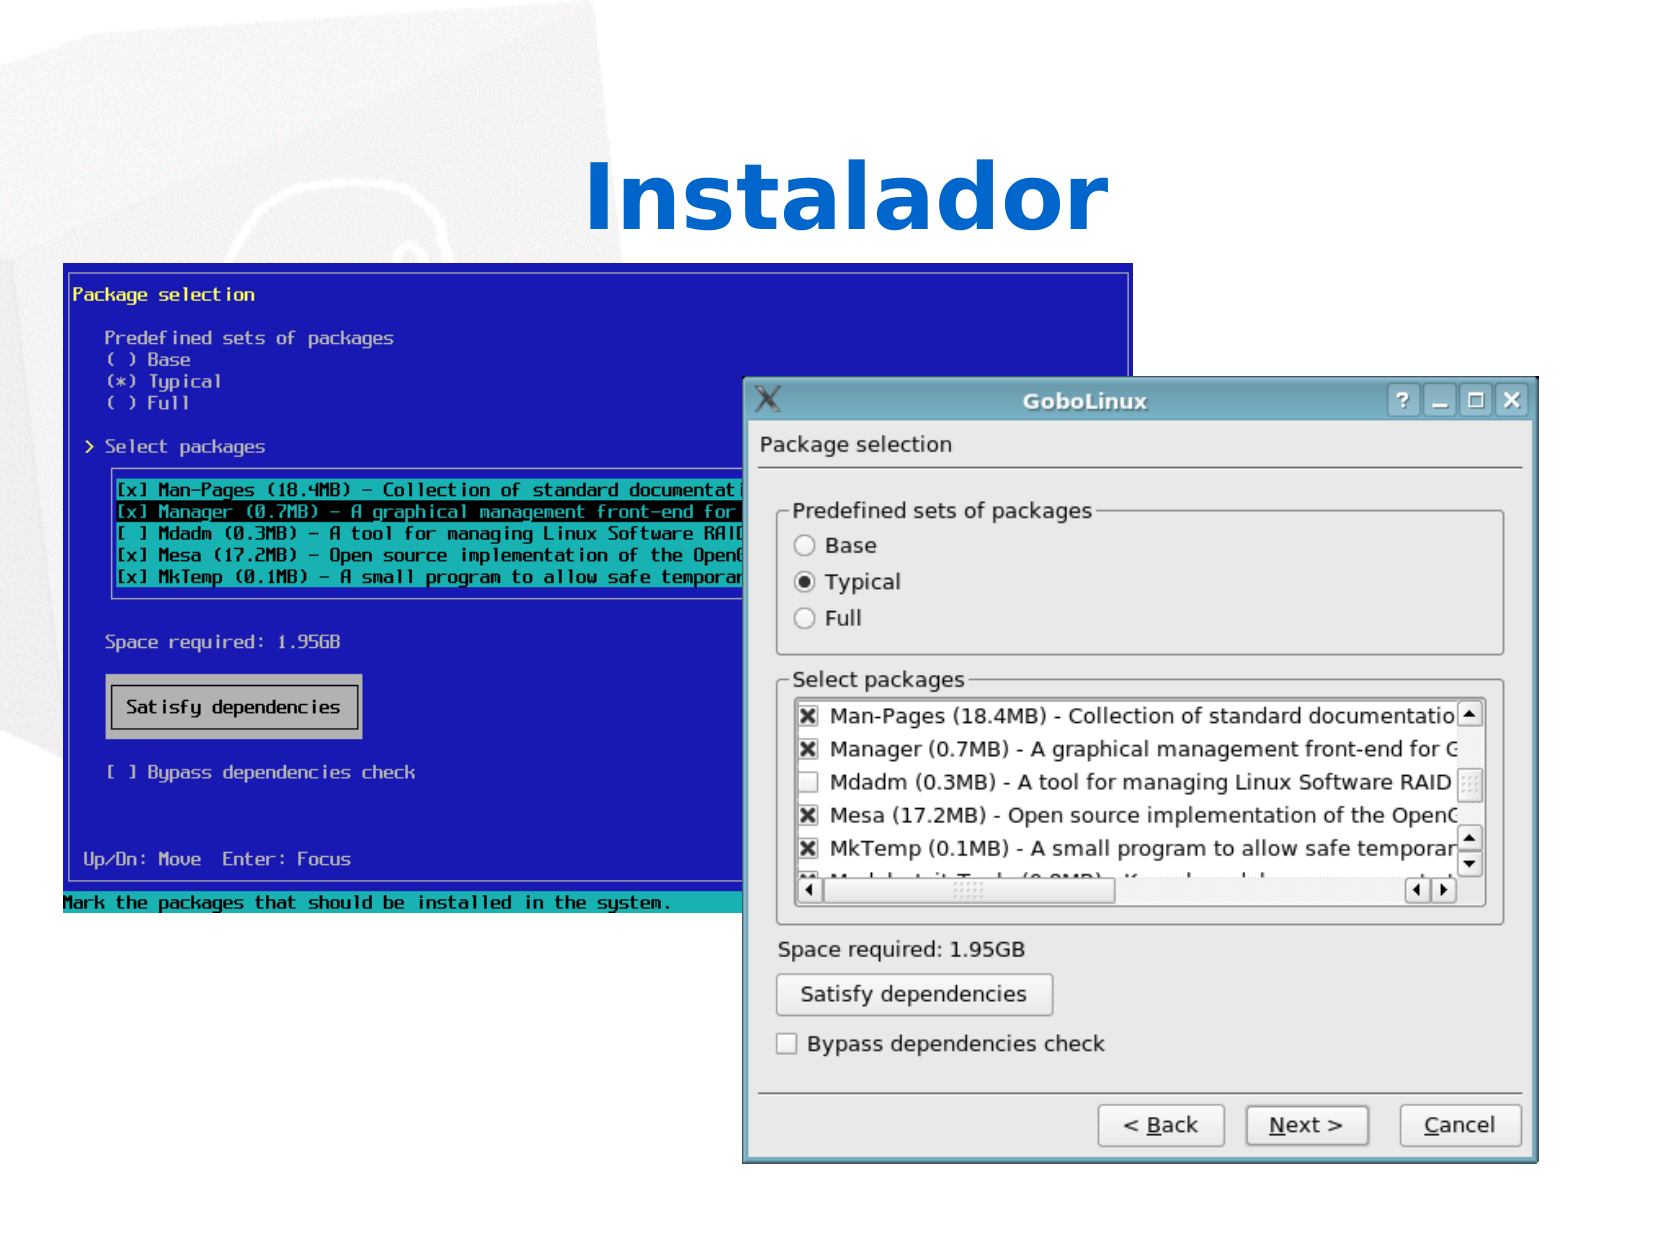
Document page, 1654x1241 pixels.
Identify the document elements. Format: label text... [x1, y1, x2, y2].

text_box [95, 270, 1575, 1206]
title Instalador [112, 120, 1581, 275]
picture [0, 0, 1539, 1164]
